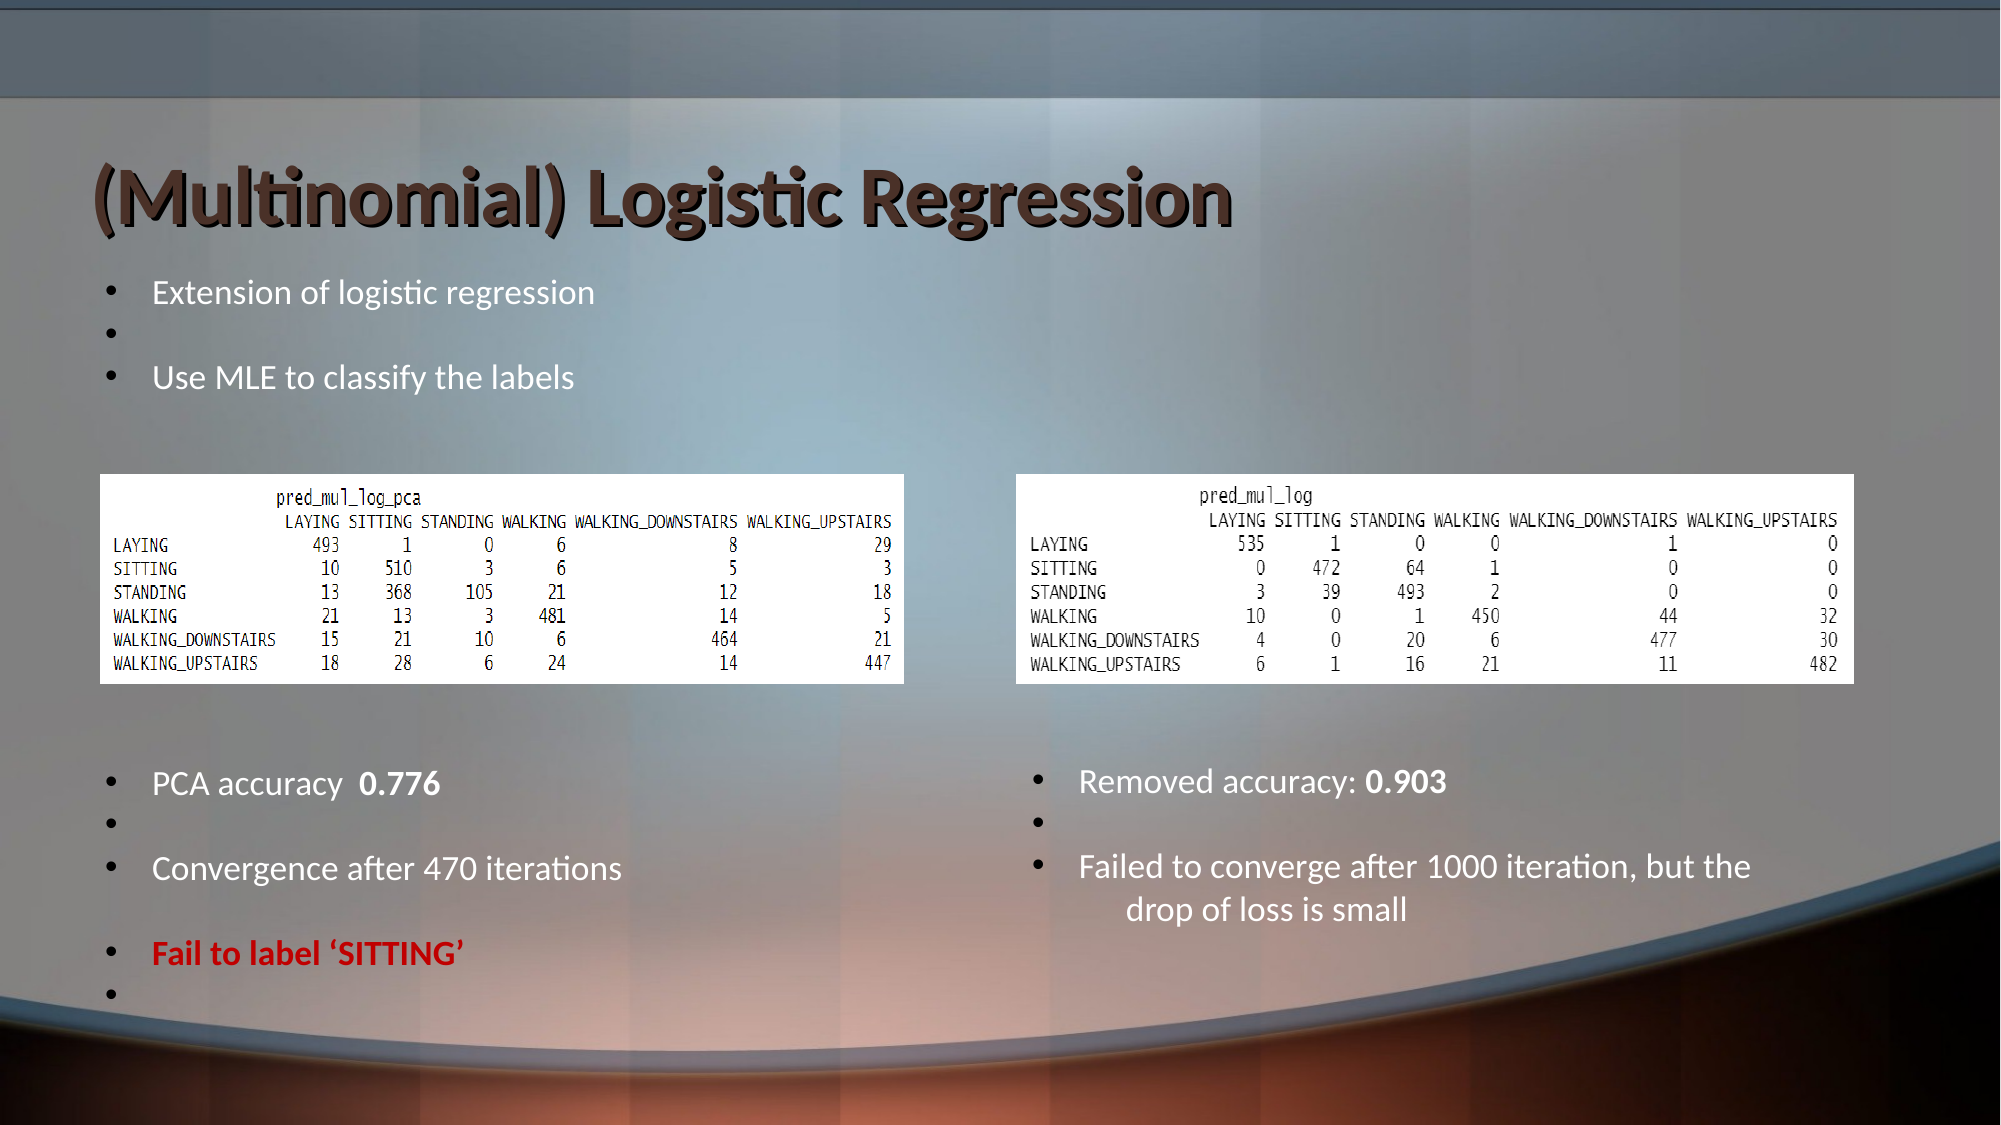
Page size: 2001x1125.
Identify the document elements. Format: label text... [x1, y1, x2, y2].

text_box Removed accuracy: 0.903 Failed to converge after 1000 iteration, but the drop of loss is small [1016, 750, 1803, 938]
title (Multinomial) Logistic Regression [75, 104, 1732, 294]
picture [100, 474, 904, 684]
picture [1016, 474, 1854, 684]
text_box Extension of logistic regression Use MLE to classify the labels [90, 261, 845, 406]
text_box PCA accuracy 0.776 Convergence after 470 iterations Fail to label ‘SITTING’ [90, 752, 893, 1025]
